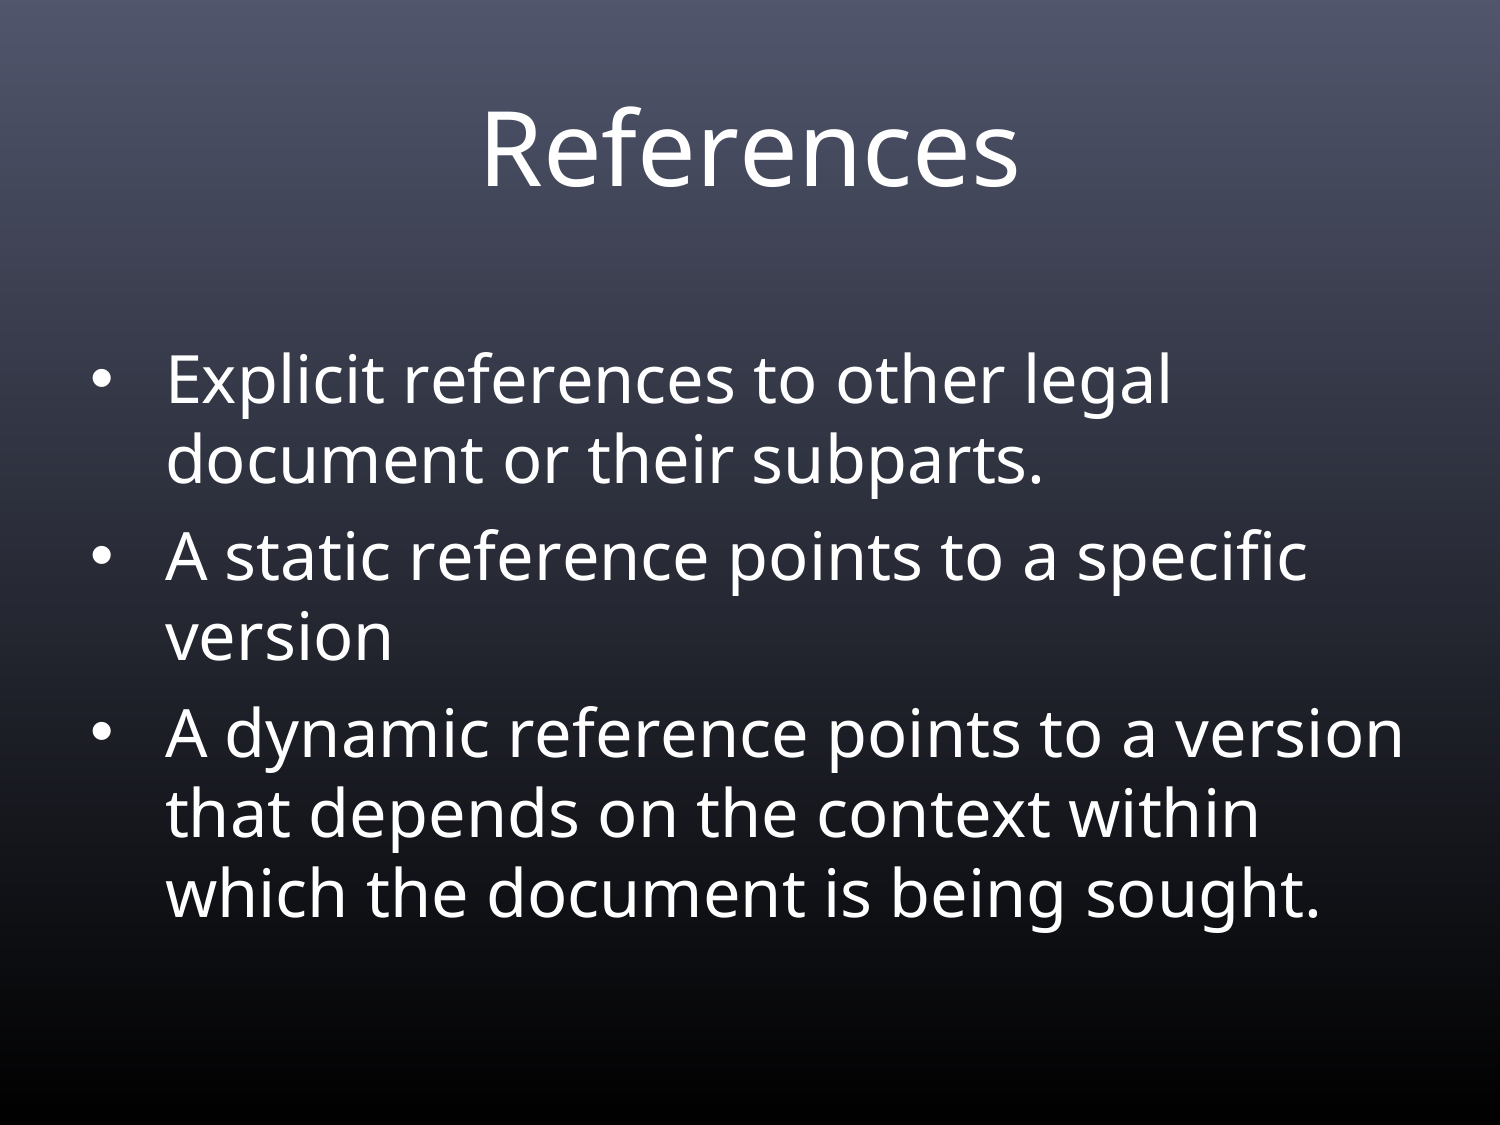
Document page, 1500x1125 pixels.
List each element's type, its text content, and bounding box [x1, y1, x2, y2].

title References [75, 74, 1426, 262]
list Explicit references to other legal document or their subparts. A static reference points to a specific version A dynamic reference points to a version that depends on the context within which the document is being sought. [75, 262, 1426, 1006]
